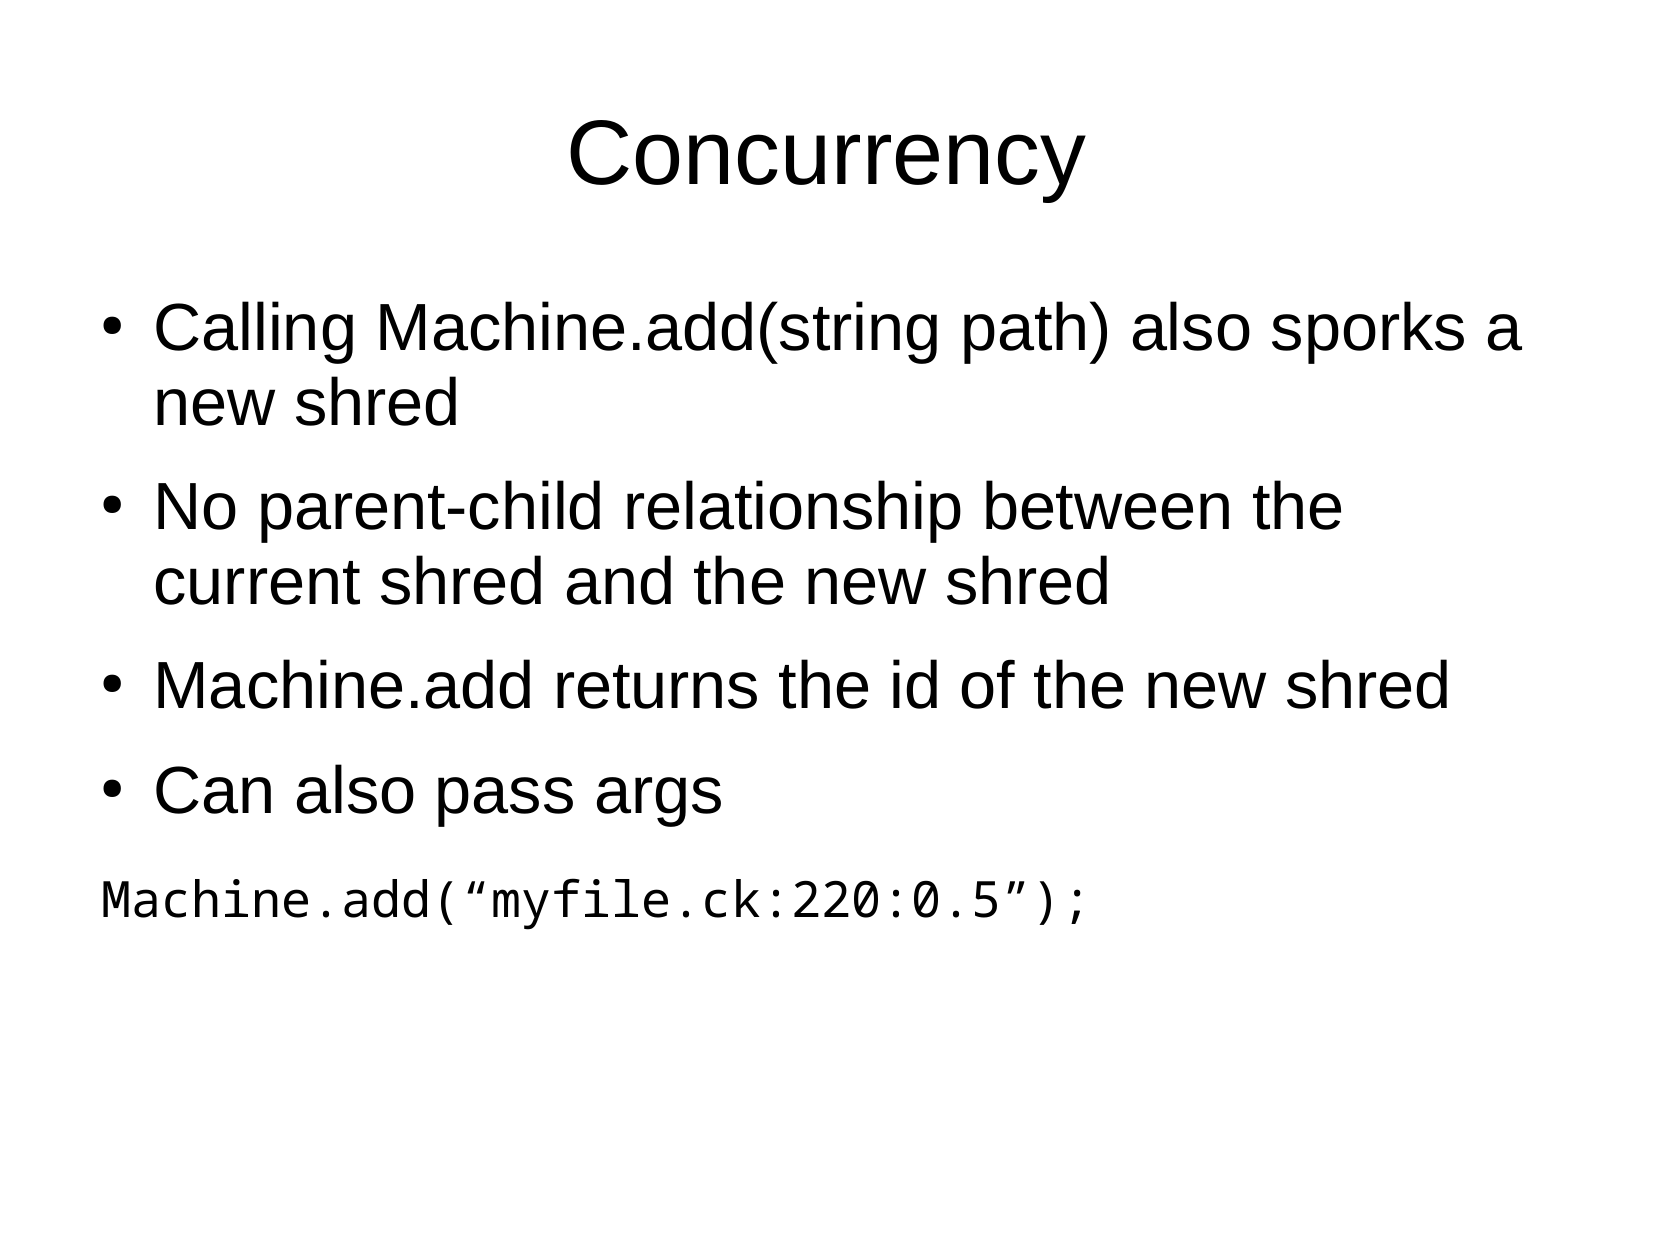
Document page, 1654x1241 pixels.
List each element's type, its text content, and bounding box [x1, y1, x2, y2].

list Calling Machine.add(string path) also sporks a new shred No parent-child relationship between the current shred and the new shred Machine.add returns the id of the new shred Can also pass args Machine.add(“myfile.ck:220:0.5”); [82, 290, 1538, 1010]
title Concurrency [82, 49, 1571, 257]
